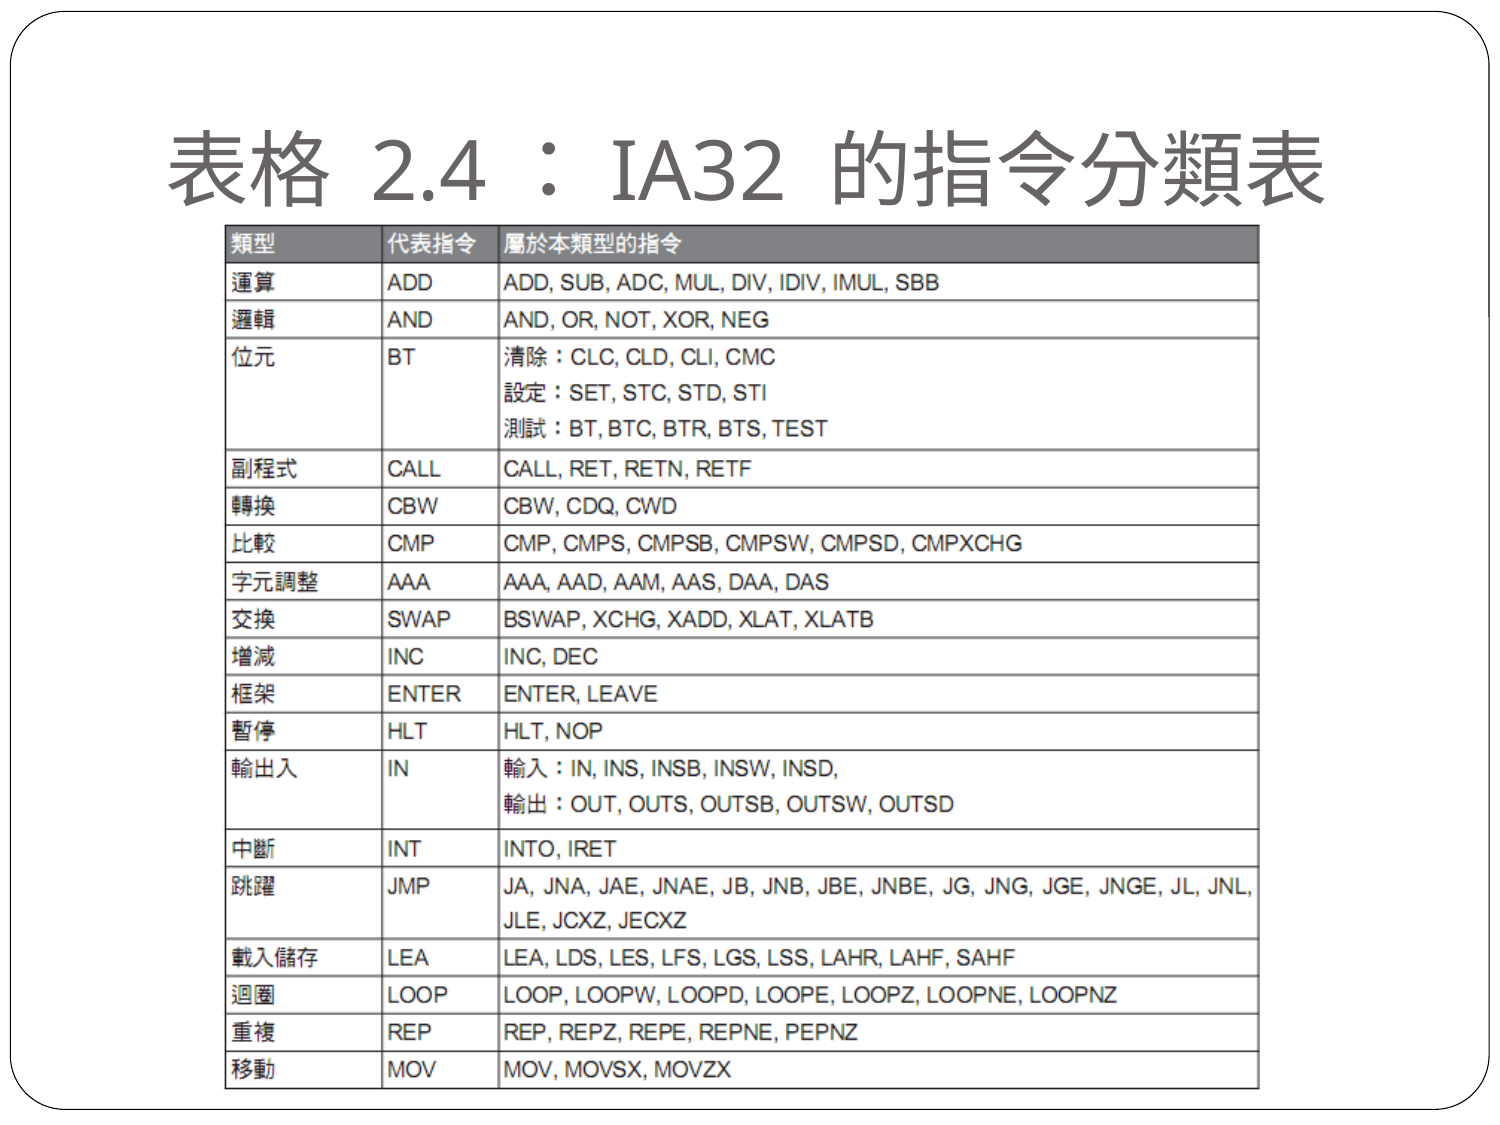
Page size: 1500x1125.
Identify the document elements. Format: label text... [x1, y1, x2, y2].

title 表格 2.4：IA32 的指令分類表 [150, 44, 1426, 233]
text_box [222, 222, 1266, 1091]
